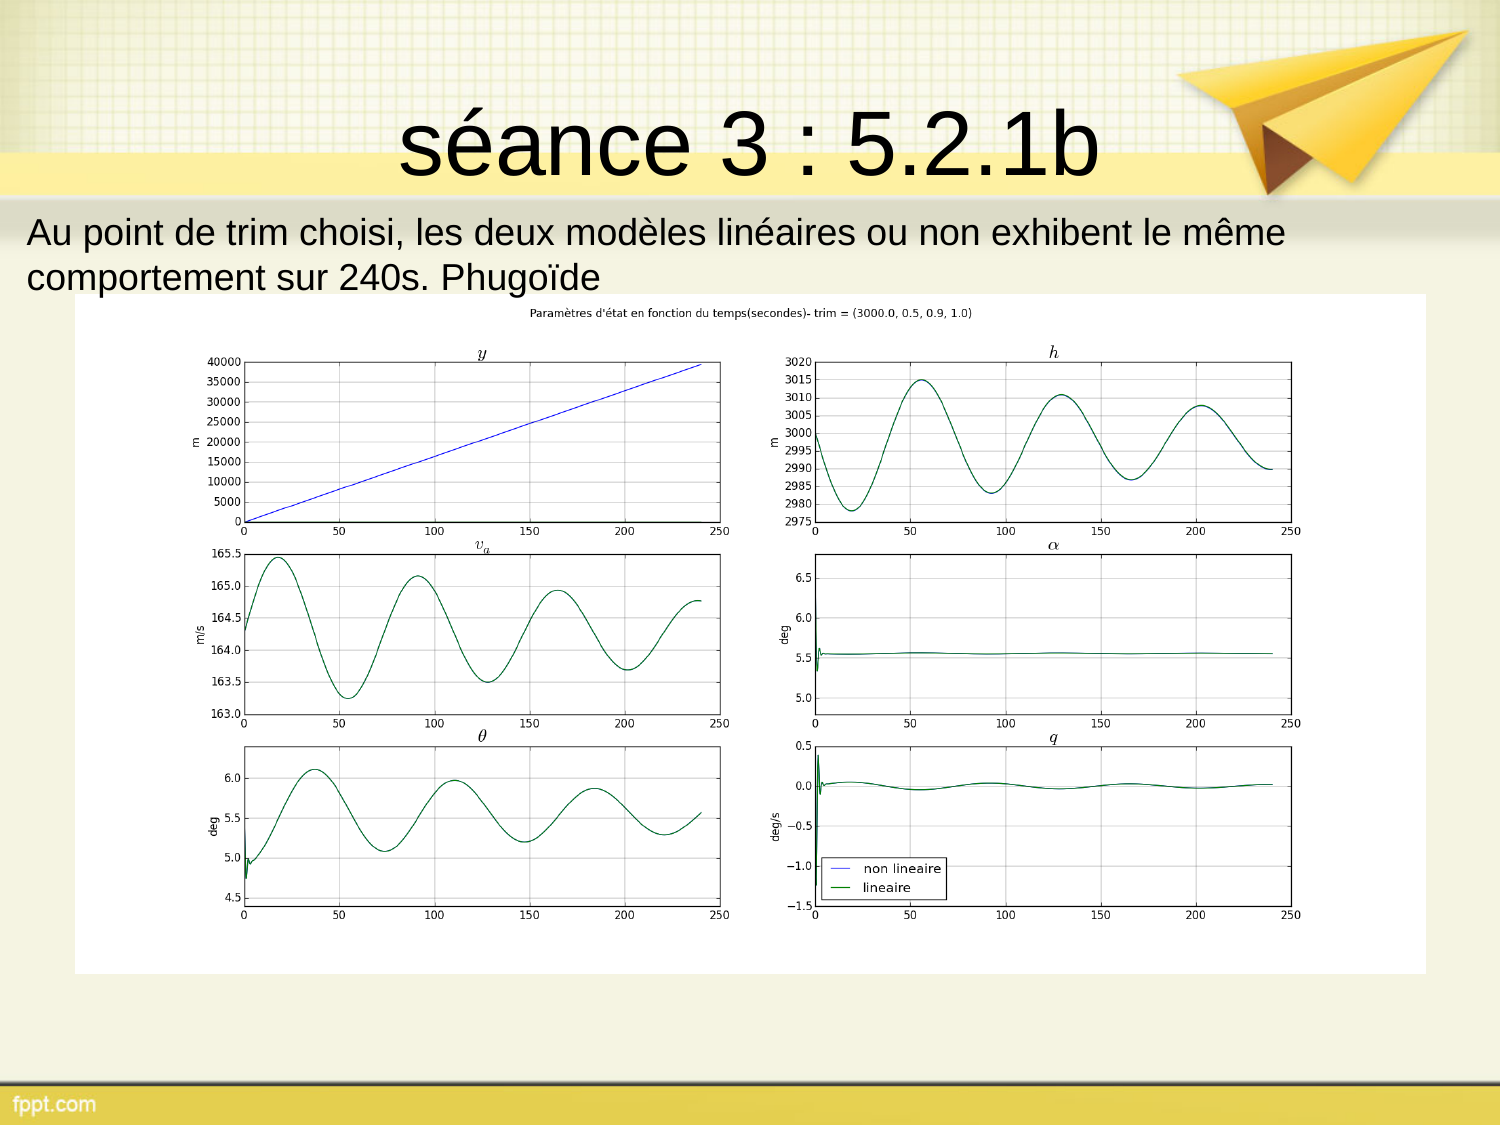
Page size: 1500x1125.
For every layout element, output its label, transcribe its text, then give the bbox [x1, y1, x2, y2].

picture [0, 0, 1500, 1125]
text_box Au point de trim choisi, les deux modèles linéaires ou non exhibent le même comportement sur 240s. Phugoïde [11, 200, 1465, 486]
title séance 3 : 5.2.1b [75, 45, 1426, 200]
